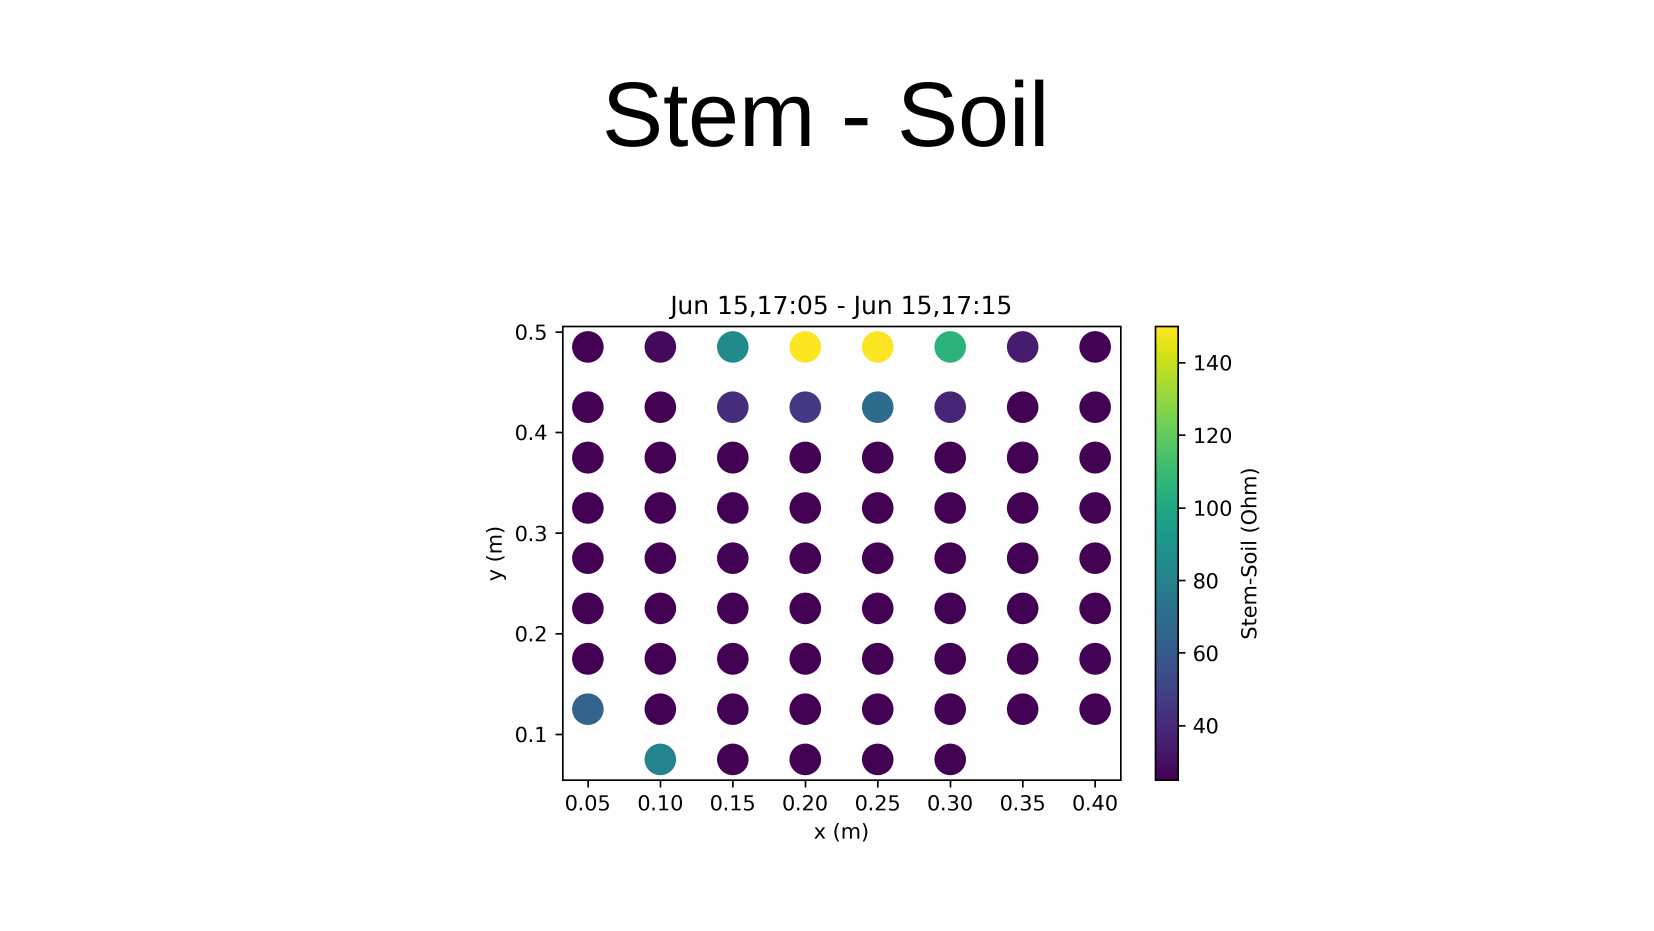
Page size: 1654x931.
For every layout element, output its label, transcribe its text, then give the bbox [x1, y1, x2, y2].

picture [450, 254, 1350, 855]
title Stem - Soil [82, 37, 1571, 193]
